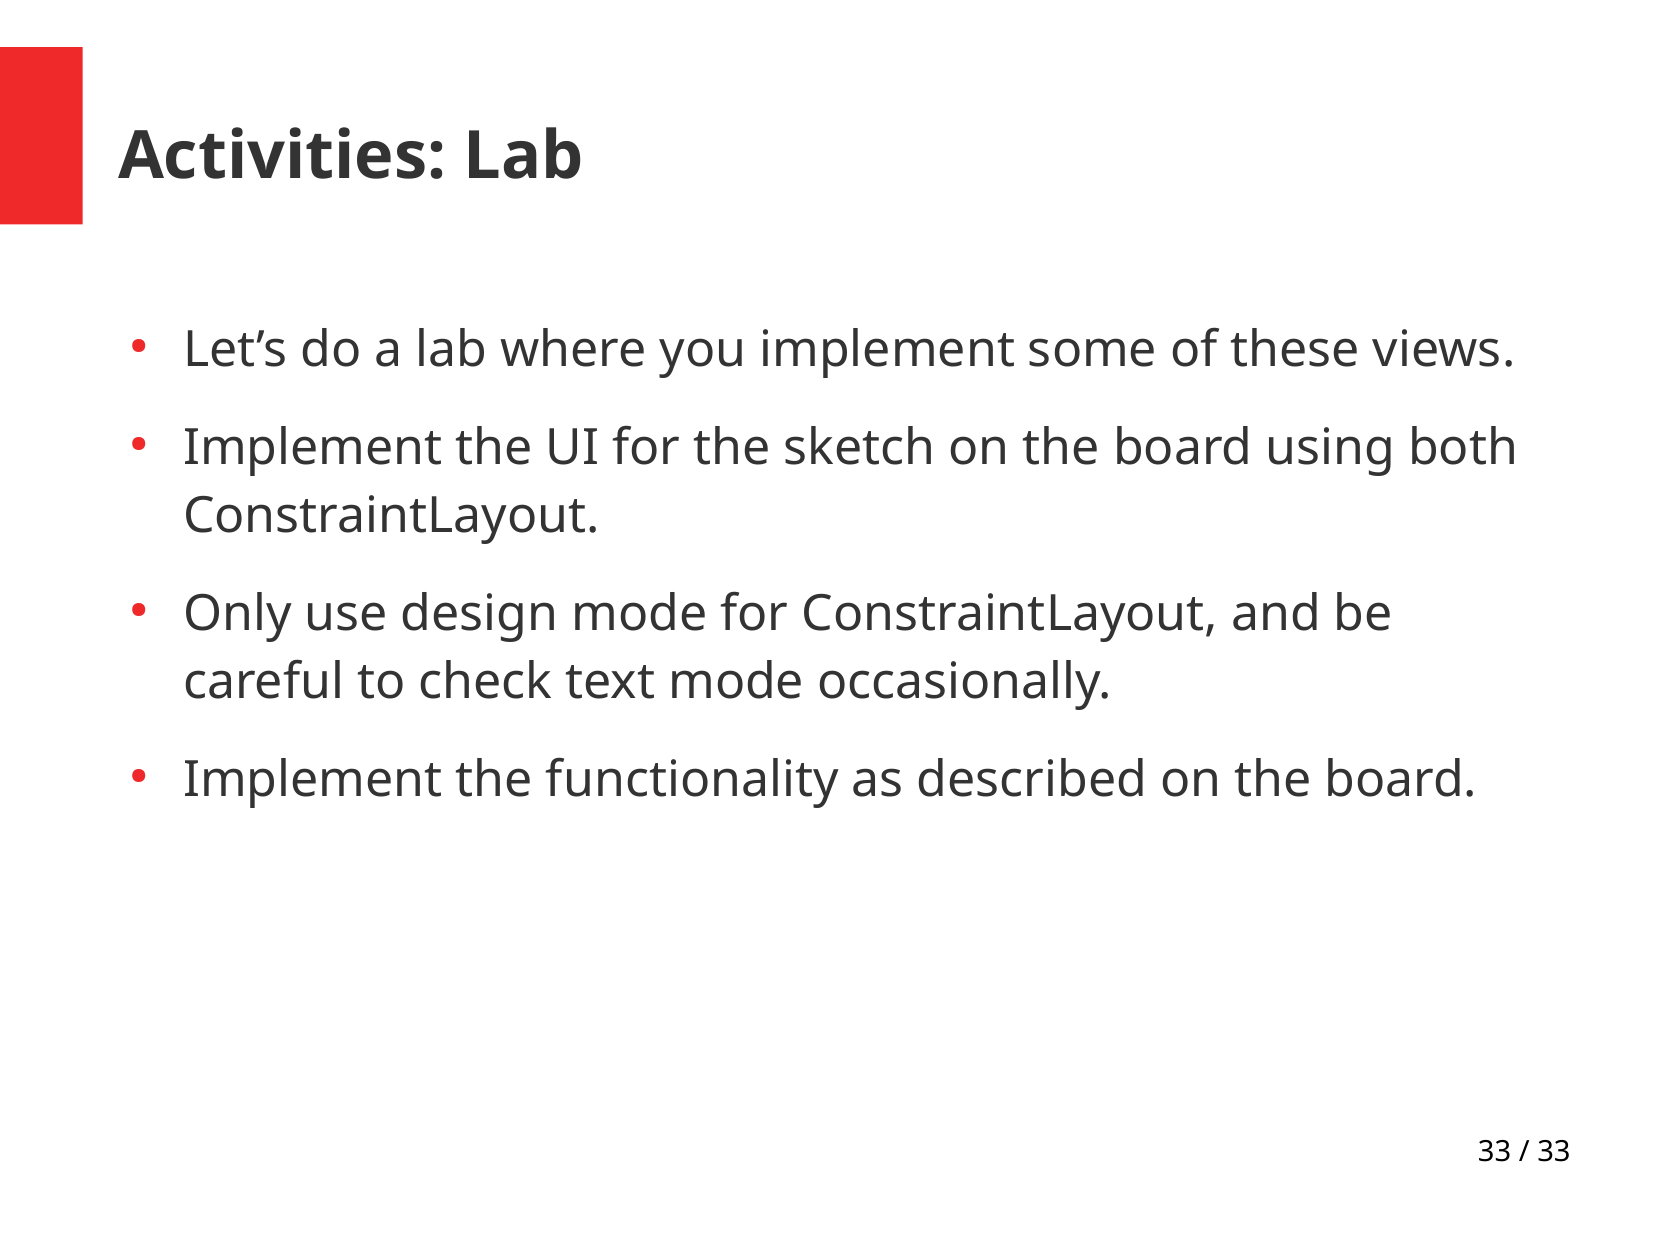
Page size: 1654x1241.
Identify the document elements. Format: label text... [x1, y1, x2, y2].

list Let’s do a lab where you implement some of these views. Implement the UI for the sketch on the board using both ConstraintLayout. Only use design mode for ConstraintLayout, and be careful to check text mode occasionally. Implement the functionality as described on the board. [112, 312, 1530, 1033]
title Activities: Lab [118, 49, 1571, 257]
